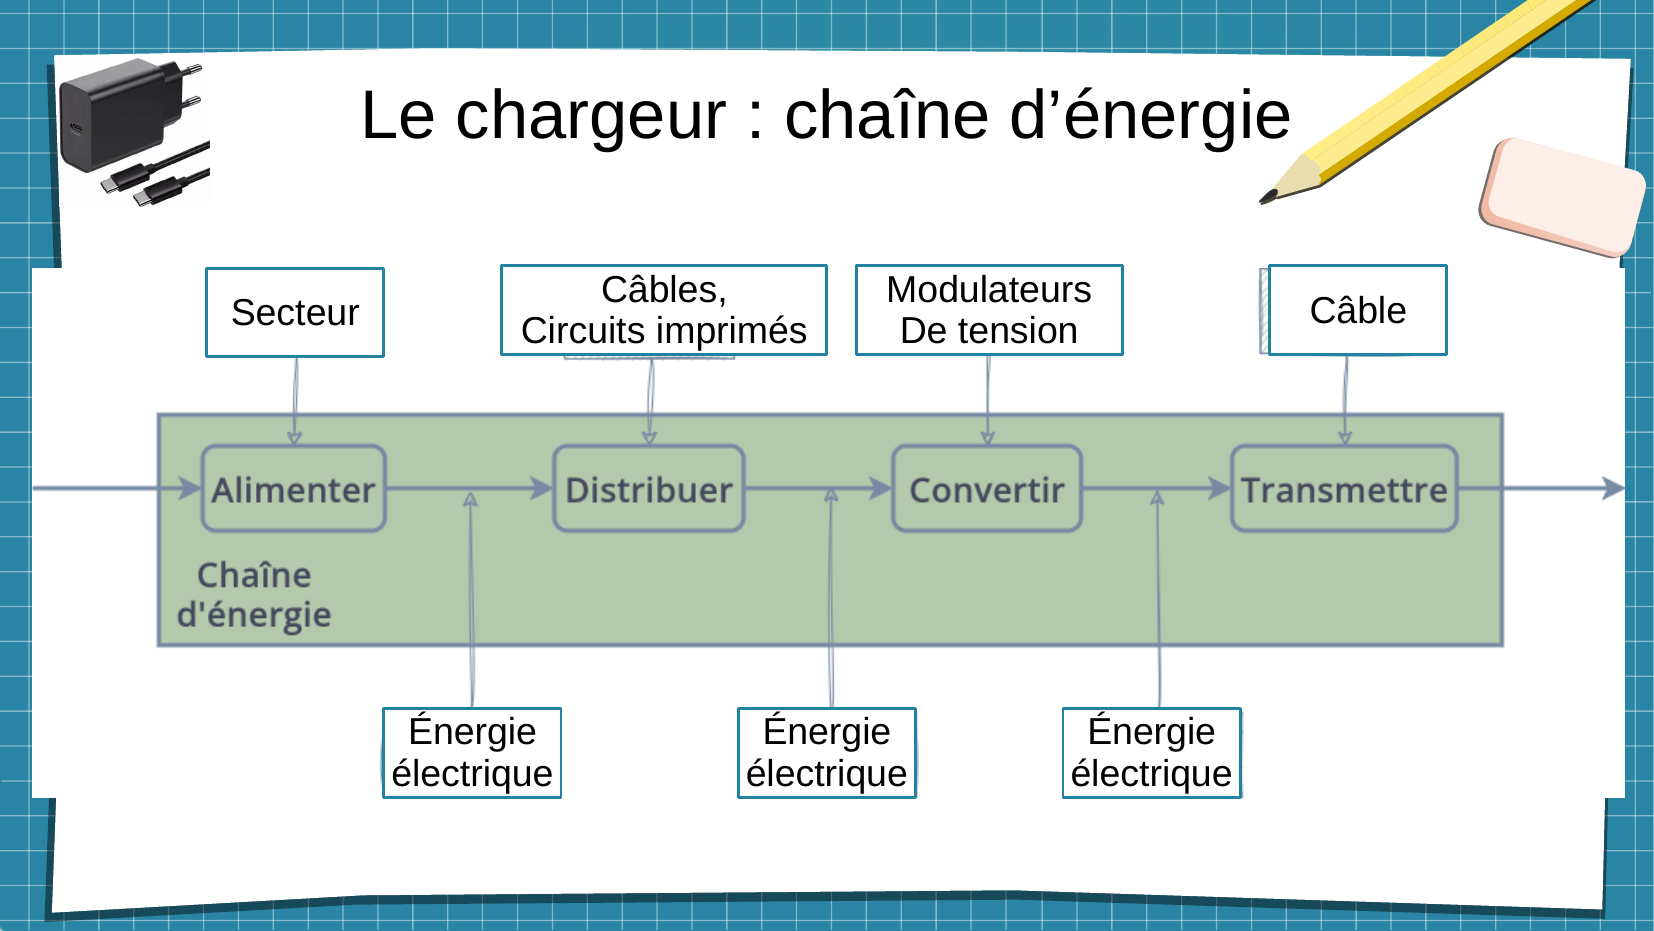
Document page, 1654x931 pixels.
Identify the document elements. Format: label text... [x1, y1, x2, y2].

text_box Modulateurs De tension [856, 265, 1123, 355]
text_box Énergie électrique [1062, 708, 1241, 798]
text_box Énergie électrique [738, 708, 916, 798]
title Le chargeur : chaîne d’énergie [82, 37, 1571, 193]
text_box Câbles, Circuits imprimés [501, 265, 827, 355]
picture [32, 268, 1625, 798]
text_box Câble [1269, 265, 1447, 355]
text_box Énergie électrique [383, 708, 562, 798]
picture [59, 58, 210, 207]
text_box Secteur [206, 268, 384, 357]
